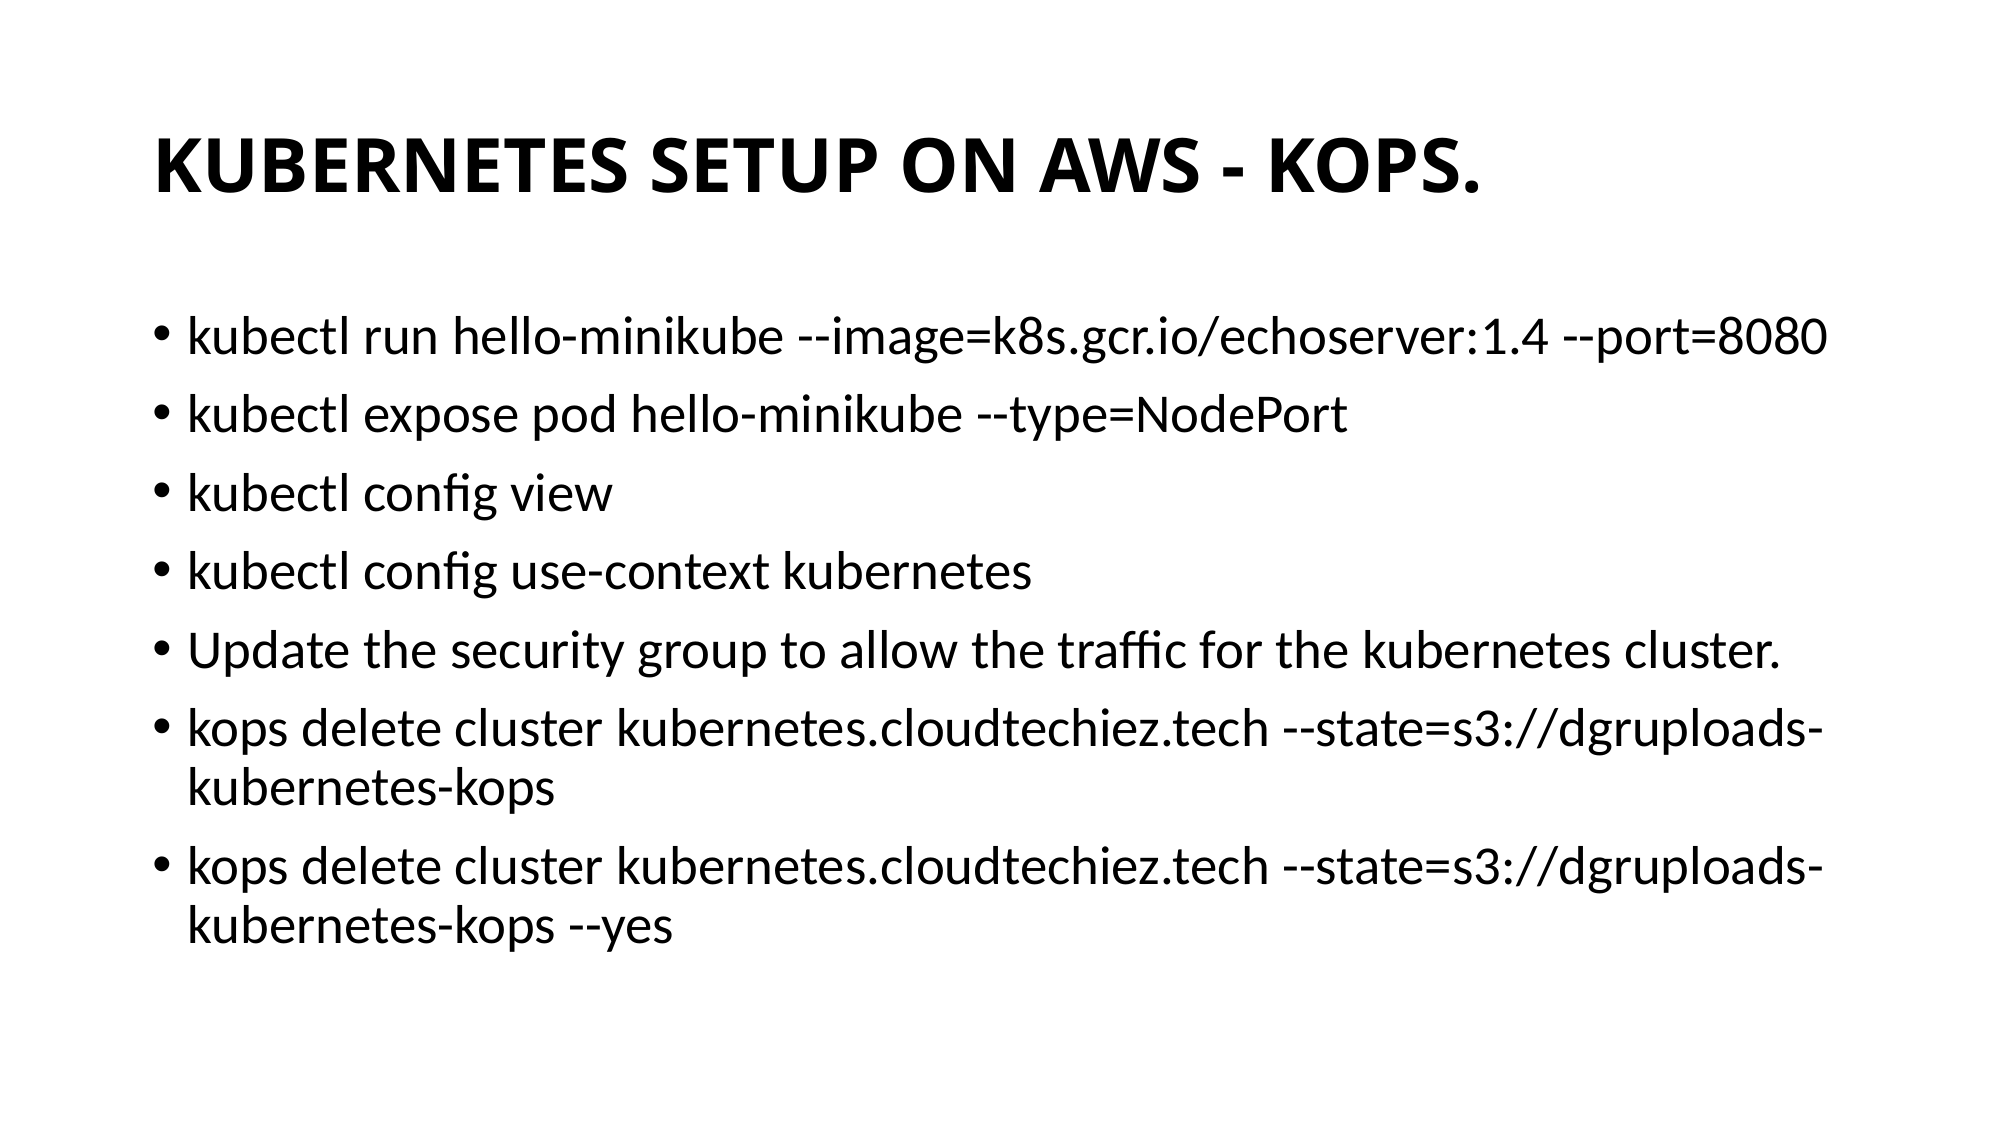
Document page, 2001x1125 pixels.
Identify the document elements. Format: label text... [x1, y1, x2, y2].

list kubectl run hello-minikube --image=k8s.gcr.io/echoserver:1.4 --port=8080 kubectl expose pod hello-minikube --type=NodePort kubectl config view kubectl config use-context kubernetes Update the security group to allow the traffic for the kubernetes cluster. kops delete cluster kubernetes.cloudtechiez.tech --state=s3://dgruploads-kubernetes-kops kops delete cluster kubernetes.cloudtechiez.tech --state=s3://dgruploads-kubernetes-kops --yes [137, 299, 1863, 1014]
title KUBERNETES SETUP ON AWS - KOPS. [137, 59, 1863, 278]
